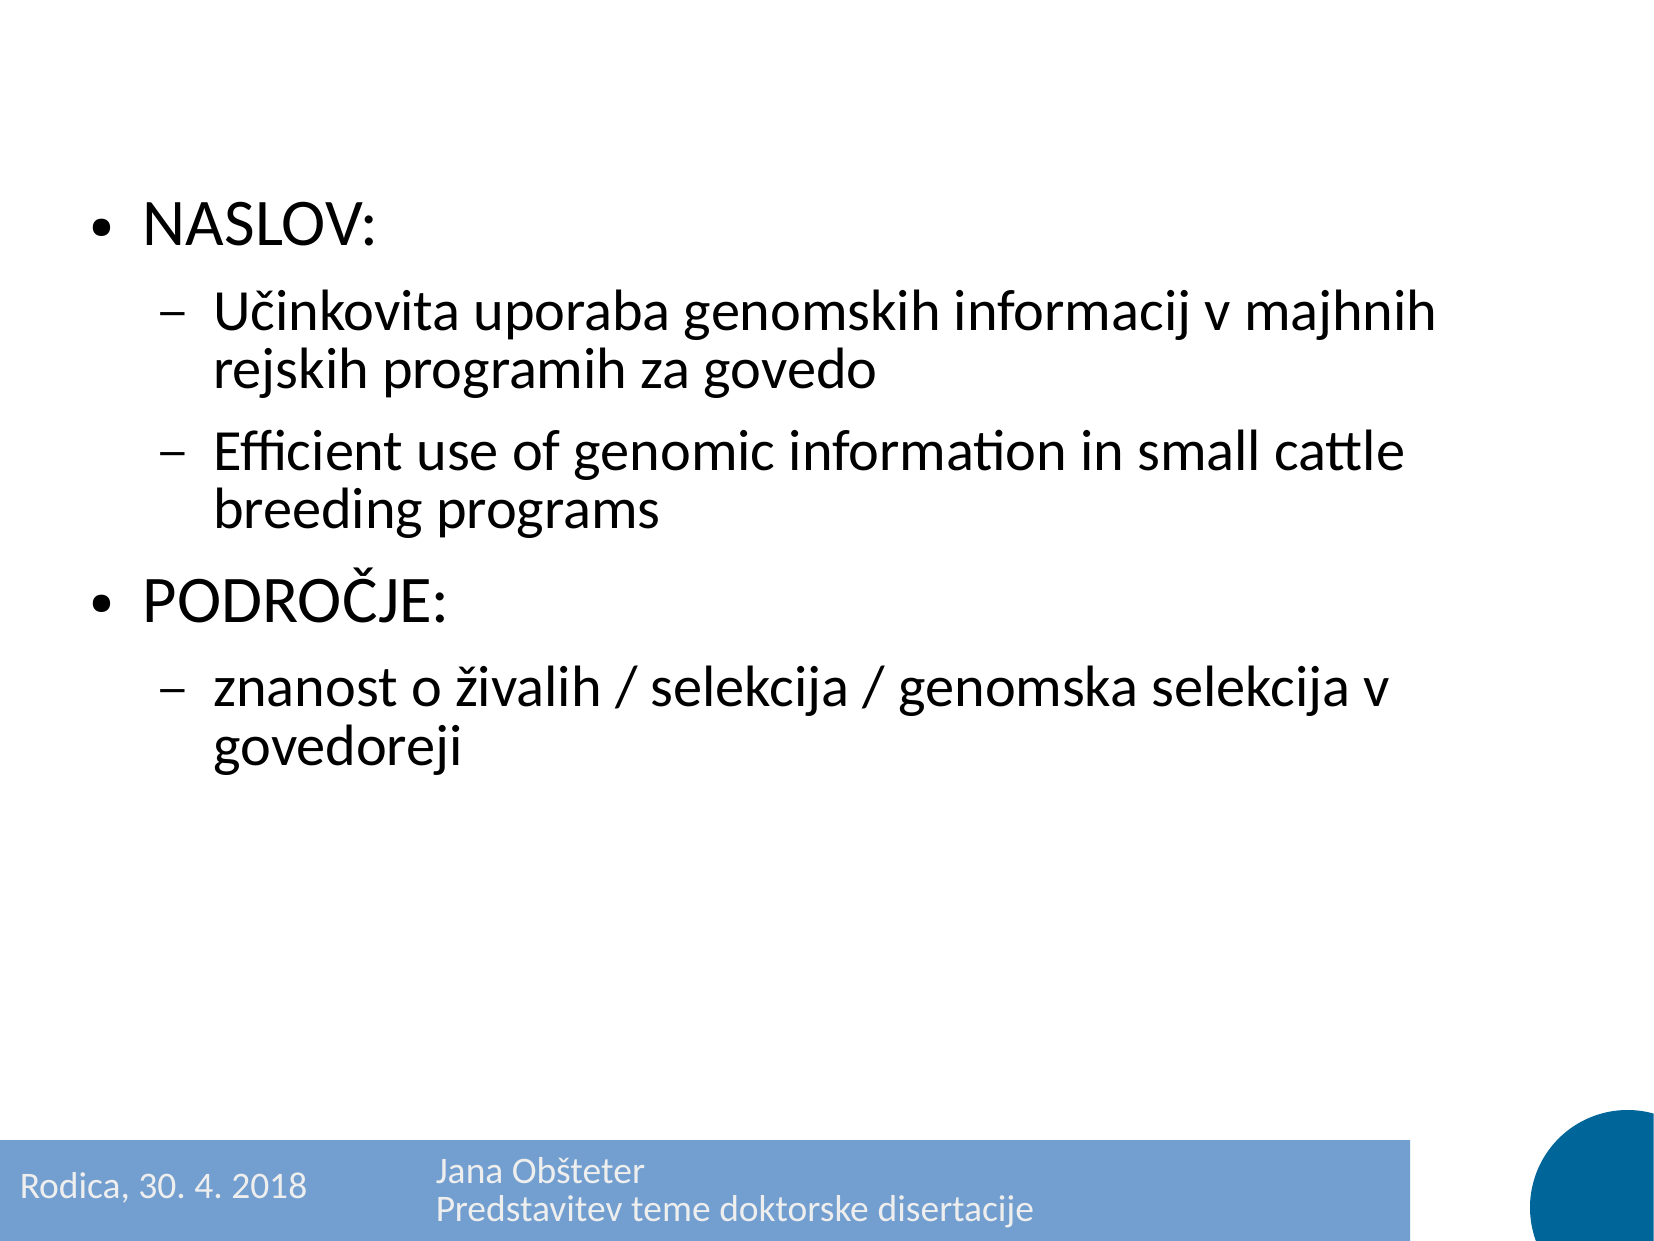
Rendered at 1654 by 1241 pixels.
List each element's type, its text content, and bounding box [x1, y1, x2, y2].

list NASLOV: Učinkovita uporaba genomskih informacij v majhnih rejskih programih za govedo Efficient use of genomic information in small cattle breeding programs PODROČJE: znanost o živalih / selekcija / genomska selekcija v govedoreji [71, 195, 1561, 916]
